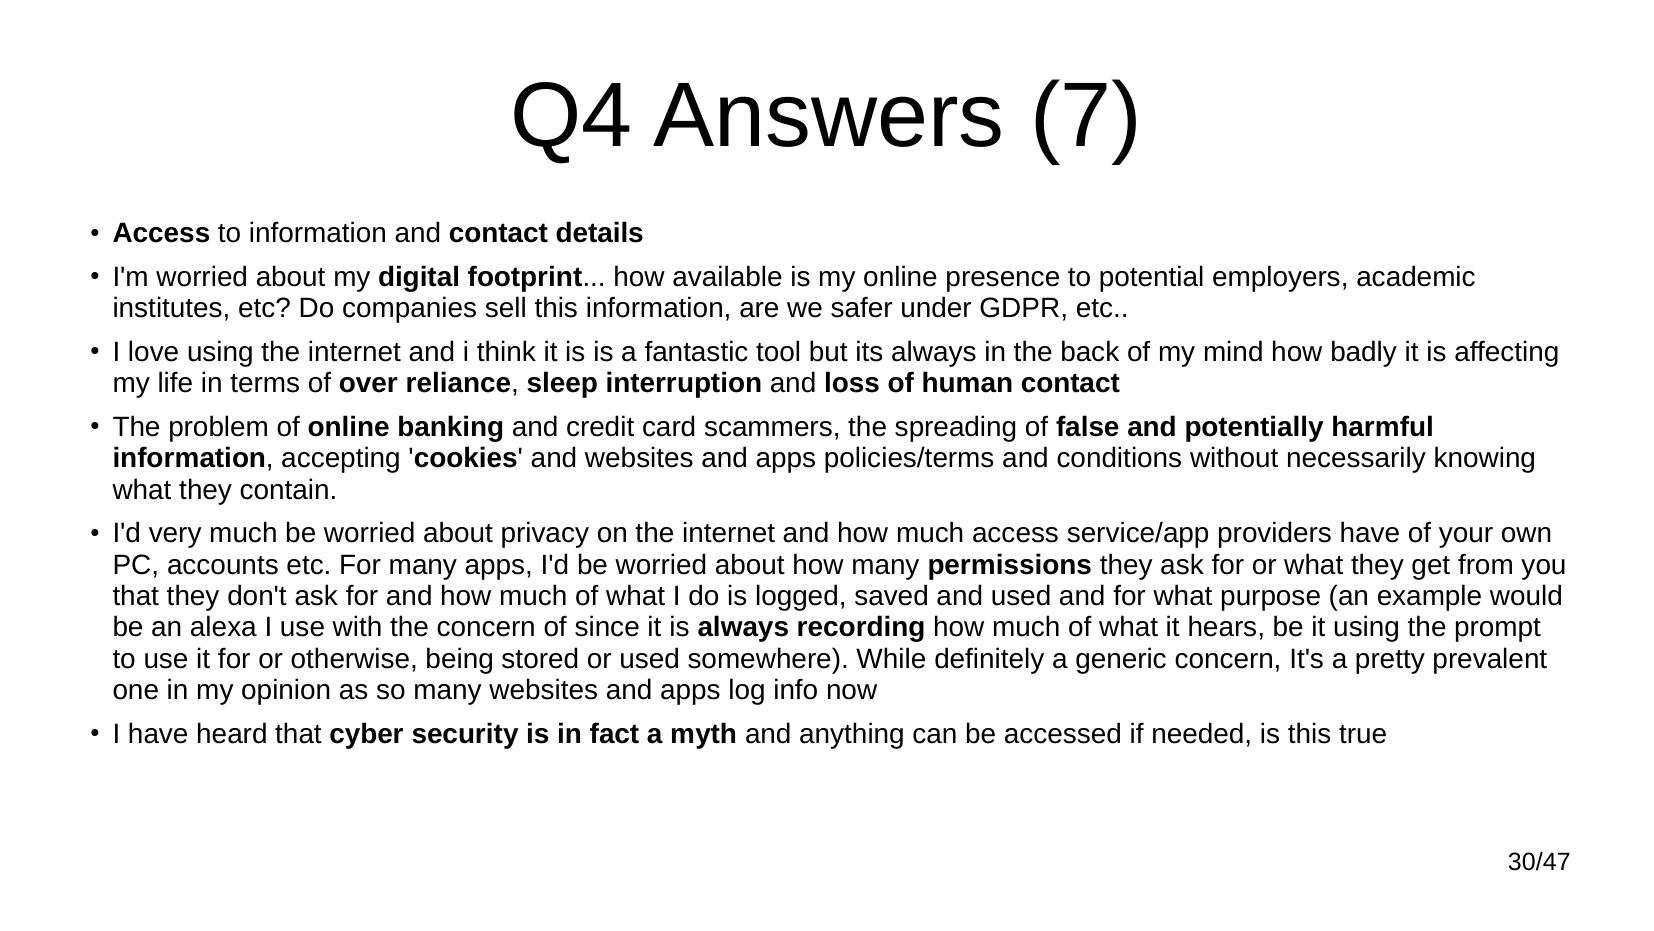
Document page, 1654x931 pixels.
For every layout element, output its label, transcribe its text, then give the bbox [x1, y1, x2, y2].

title Q4 Answers (7) [82, 37, 1571, 193]
list Access to information and contact details I'm worried about my digital footprint... how available is my online presence to potential employers, academic institutes, etc? Do companies sell this information, are we safer under GDPR, etc.. I love using the internet and i think it is is a fantastic tool but its always in the back of my mind how badly it is affecting my life in terms of over reliance, sleep interruption and loss of human contact The problem of online banking and credit card scammers, the spreading of false and potentially harmful information, accepting 'cookies' and websites and apps policies/terms and conditions without necessarily knowing what they contain. I'd very much be worried about privacy on the internet and how much access service/app providers have of your own PC, accounts etc. For many apps, I'd be worried about how many permissions they ask for or what they get from you that they don't ask for and how much of what I do is logged, saved and used and for what purpose (an example would be an alexa I use with the concern of since it is always recording how much of what it hears, be it using the prompt to use it for or otherwise, being stored or used somewhere). While definitely a generic concern, It's a pretty prevalent one in my opinion as so many websites and apps log info now I have heard that cyber security is in fact a myth and anything can be accessed if needed, is this true [82, 217, 1571, 758]
